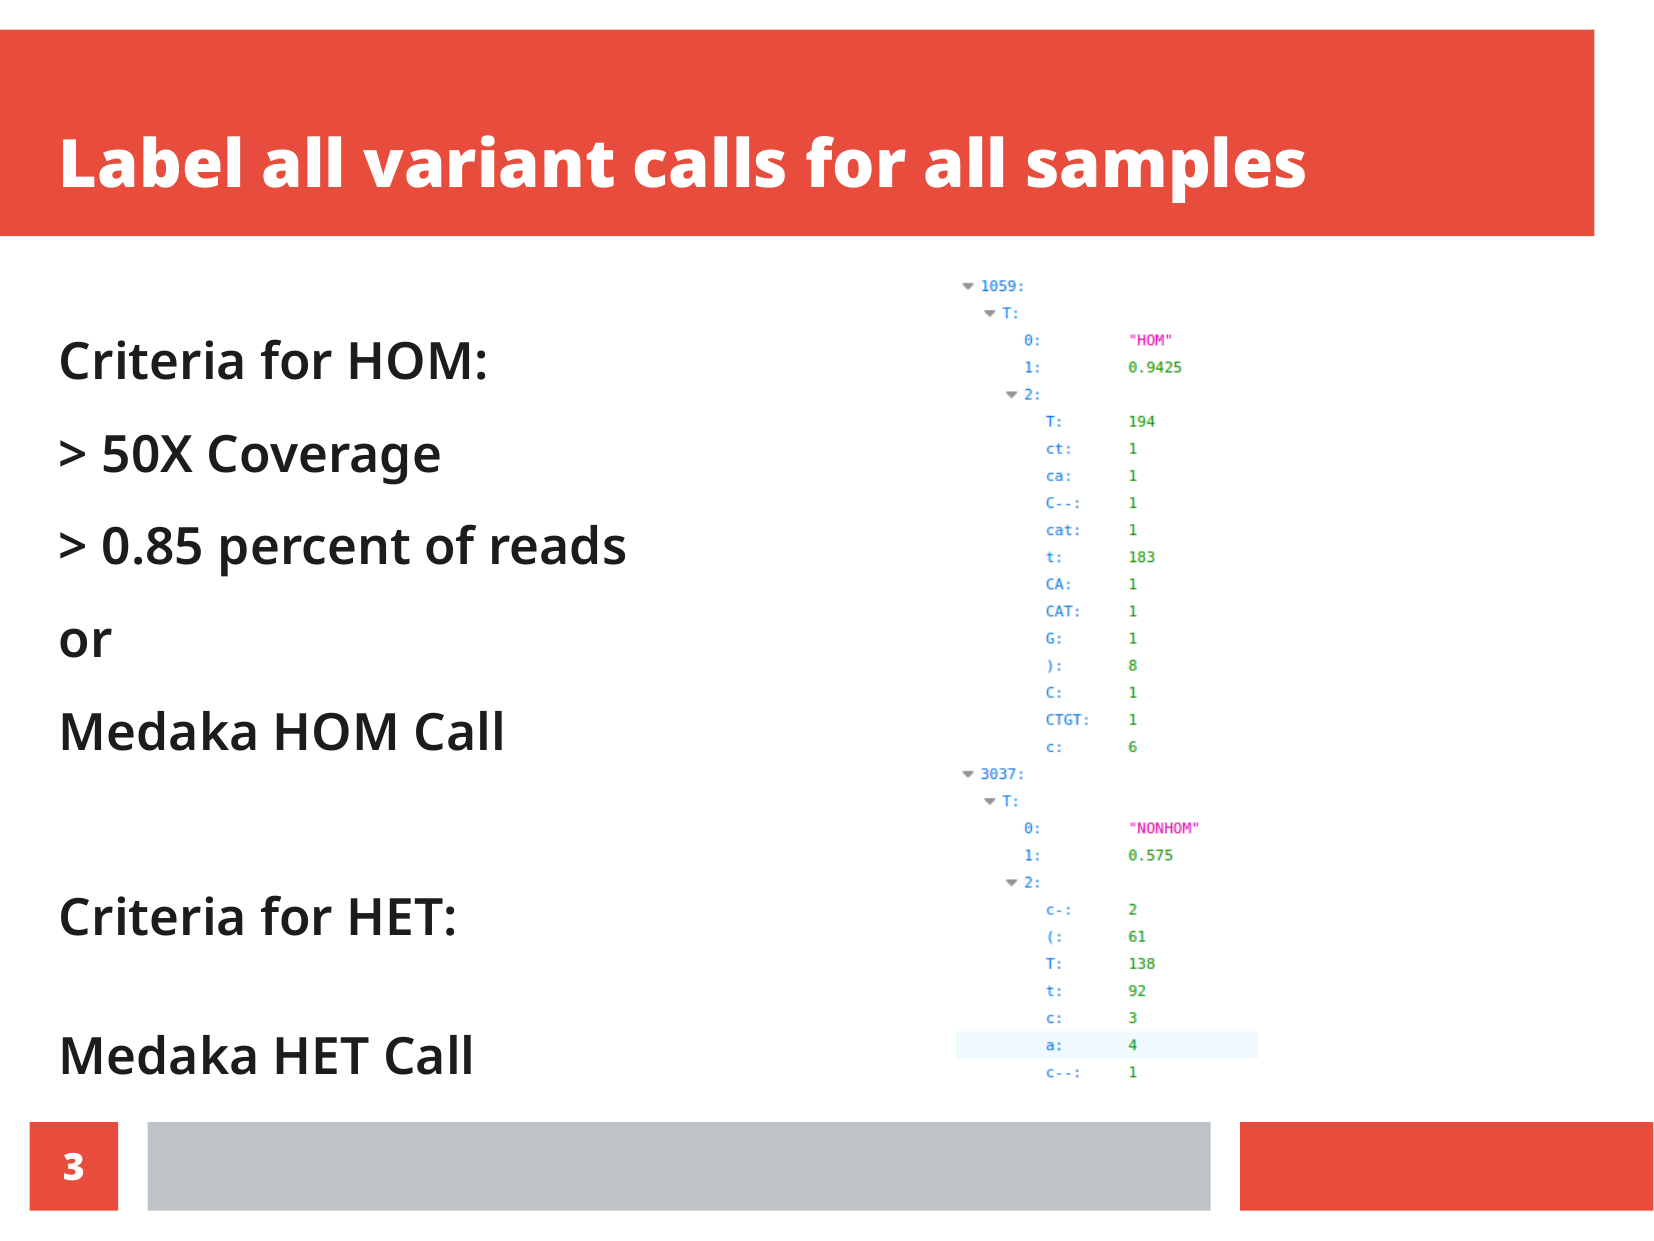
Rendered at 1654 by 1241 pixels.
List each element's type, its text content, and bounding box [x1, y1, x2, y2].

list Criteria for HOM: > 50X Coverage > 0.85 percent of reads or Medaka HOM Call Criteria for HET: Medaka HET Call [59, 324, 794, 1093]
title Label all variant calls for all samples [59, 59, 1595, 207]
picture [956, 271, 1258, 1087]
